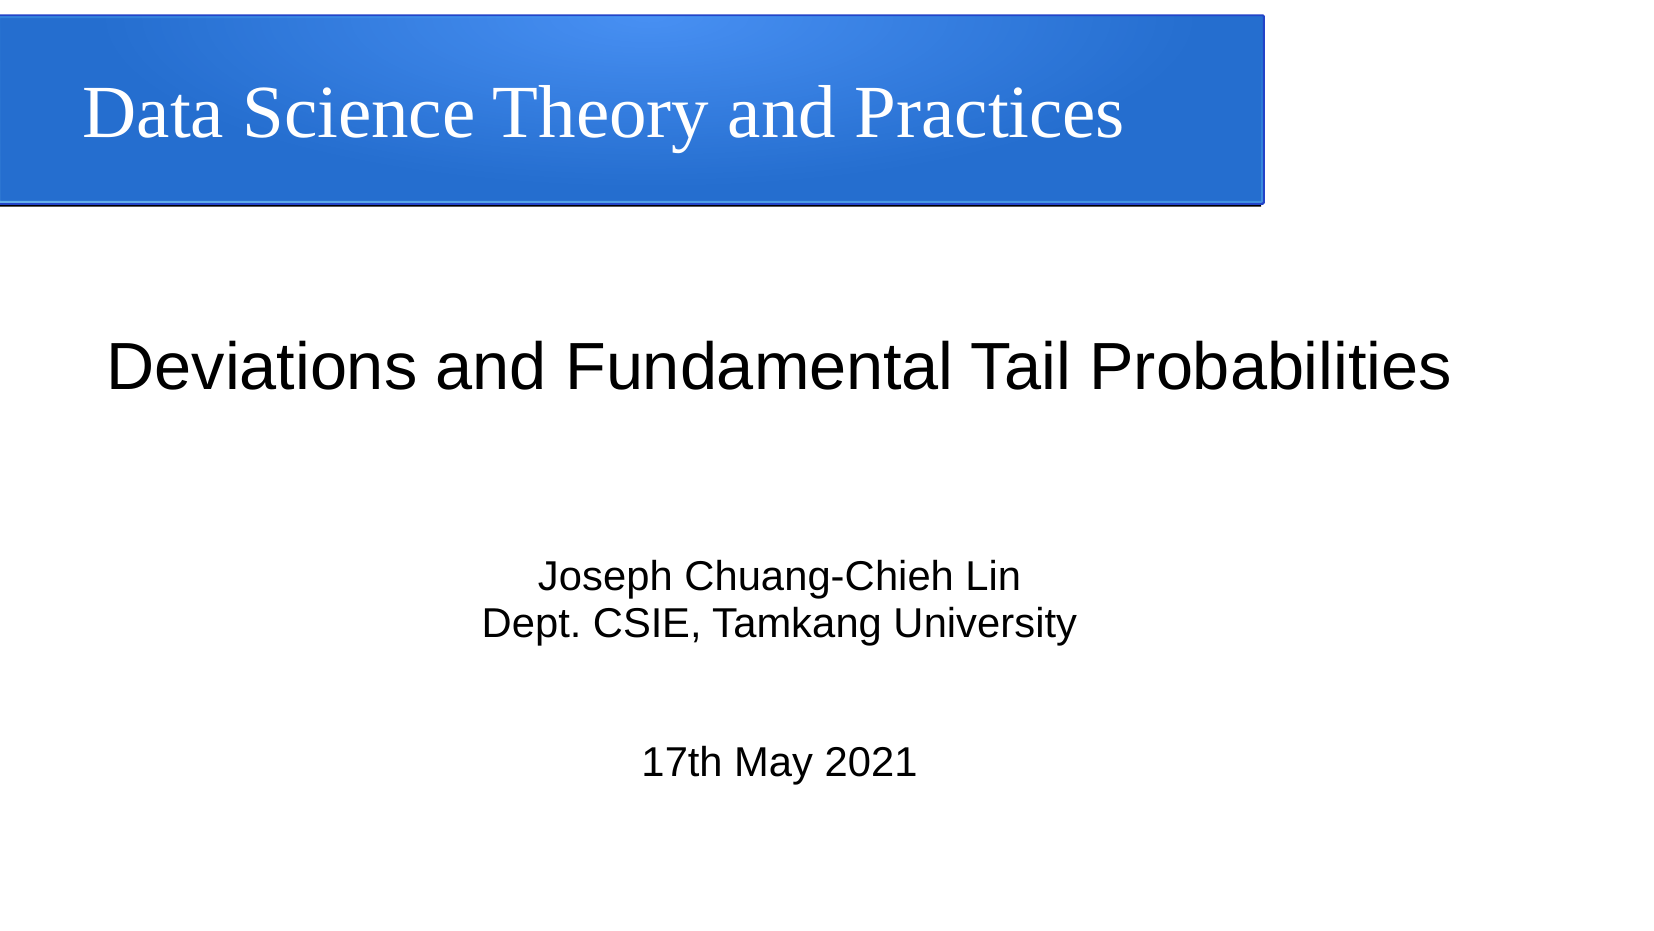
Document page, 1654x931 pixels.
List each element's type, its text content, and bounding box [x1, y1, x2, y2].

title Data Science Theory and Practices [82, 35, 1235, 189]
subtitle Deviations and Fundamental Tail Probabilities Joseph Chuang-Chieh Lin Dept. CSIE, Tamkang University 17th May 2021 [35, 224, 1524, 815]
